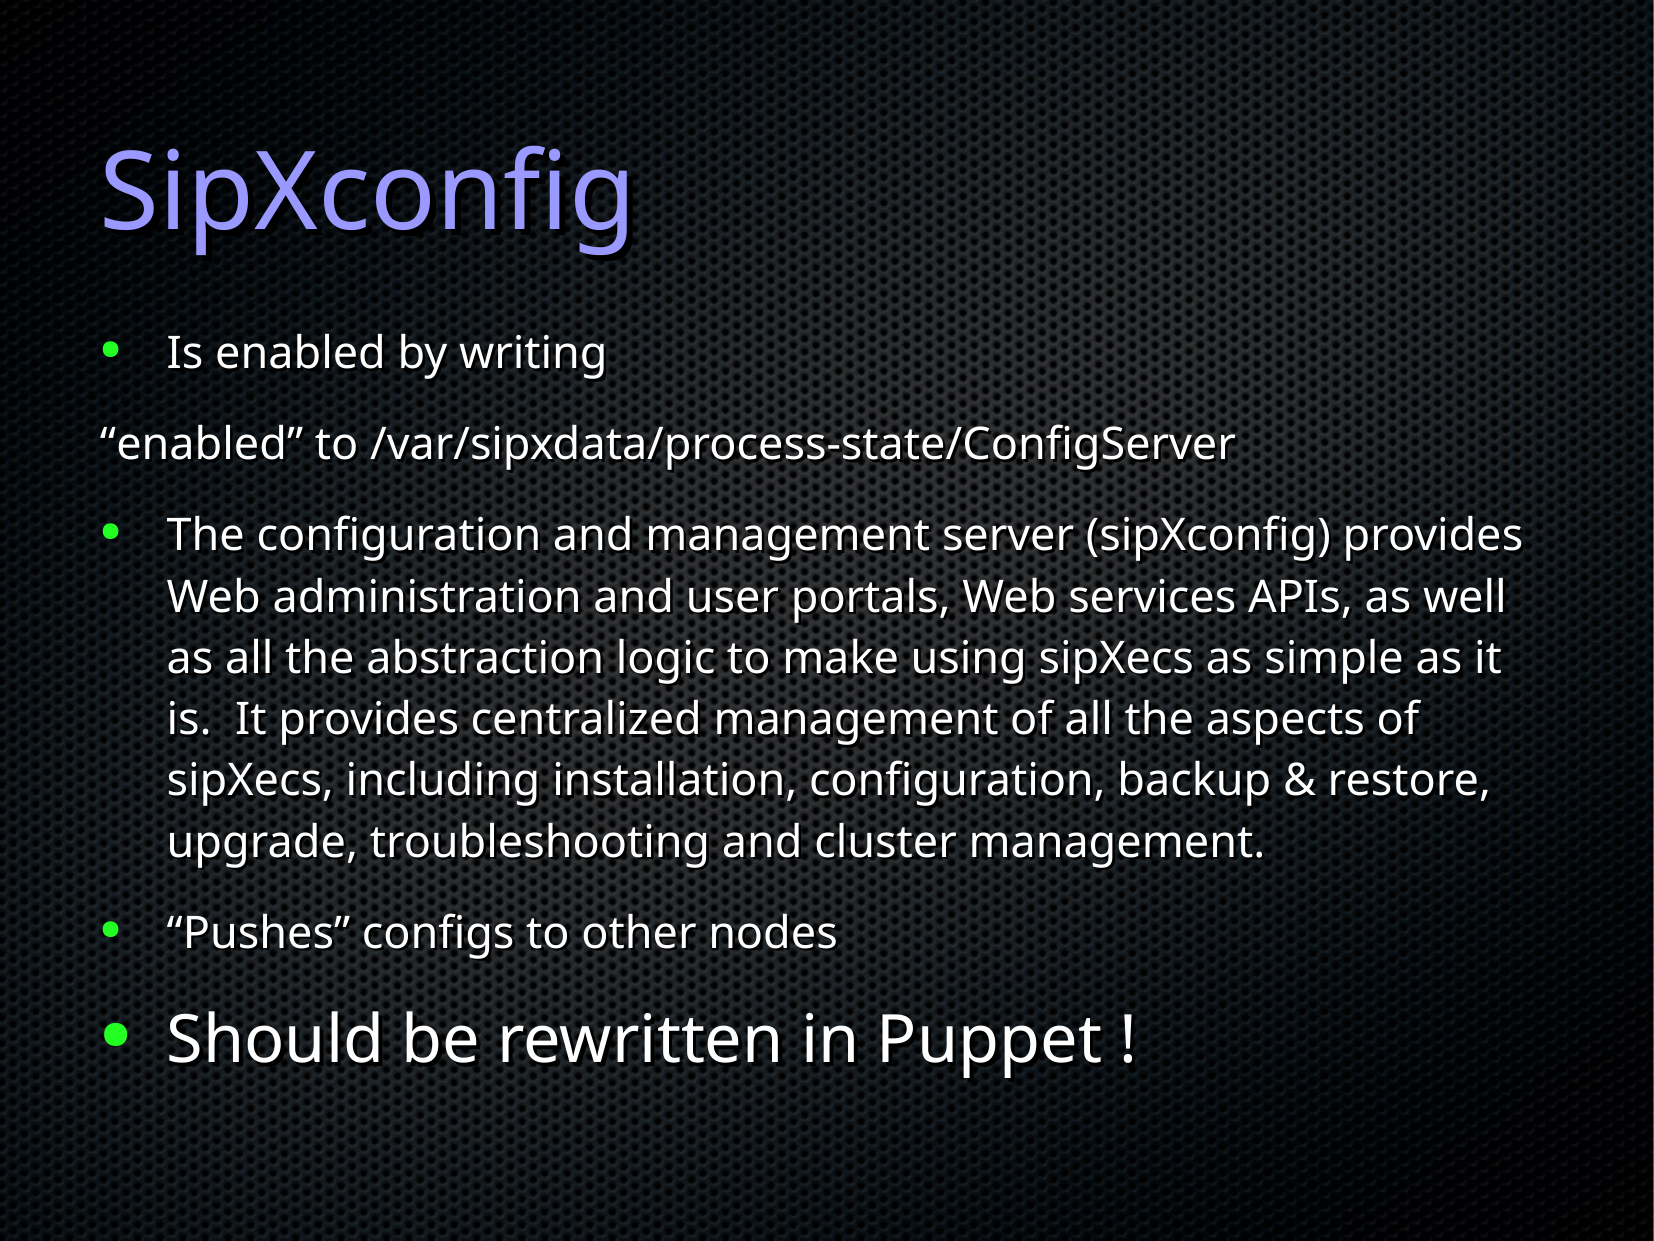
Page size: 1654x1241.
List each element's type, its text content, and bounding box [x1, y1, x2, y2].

picture [0, 0, 1654, 1241]
title SipXconfig [100, 32, 1554, 320]
list Is enabled by writing “enabled” to /var/sipxdata/process-state/ConfigServer The configuration and management server (sipXconfig) provides Web administration and user portals, Web services APIs, as well as all the abstraction logic to make using sipXecs as simple as it is. It provides centralized management of all the aspects of sipXecs, including installation, configuration, backup & restore, upgrade, troubleshooting and cluster management. “Pushes” configs to other nodes Should be rewritten in Puppet ! [100, 320, 1554, 1191]
